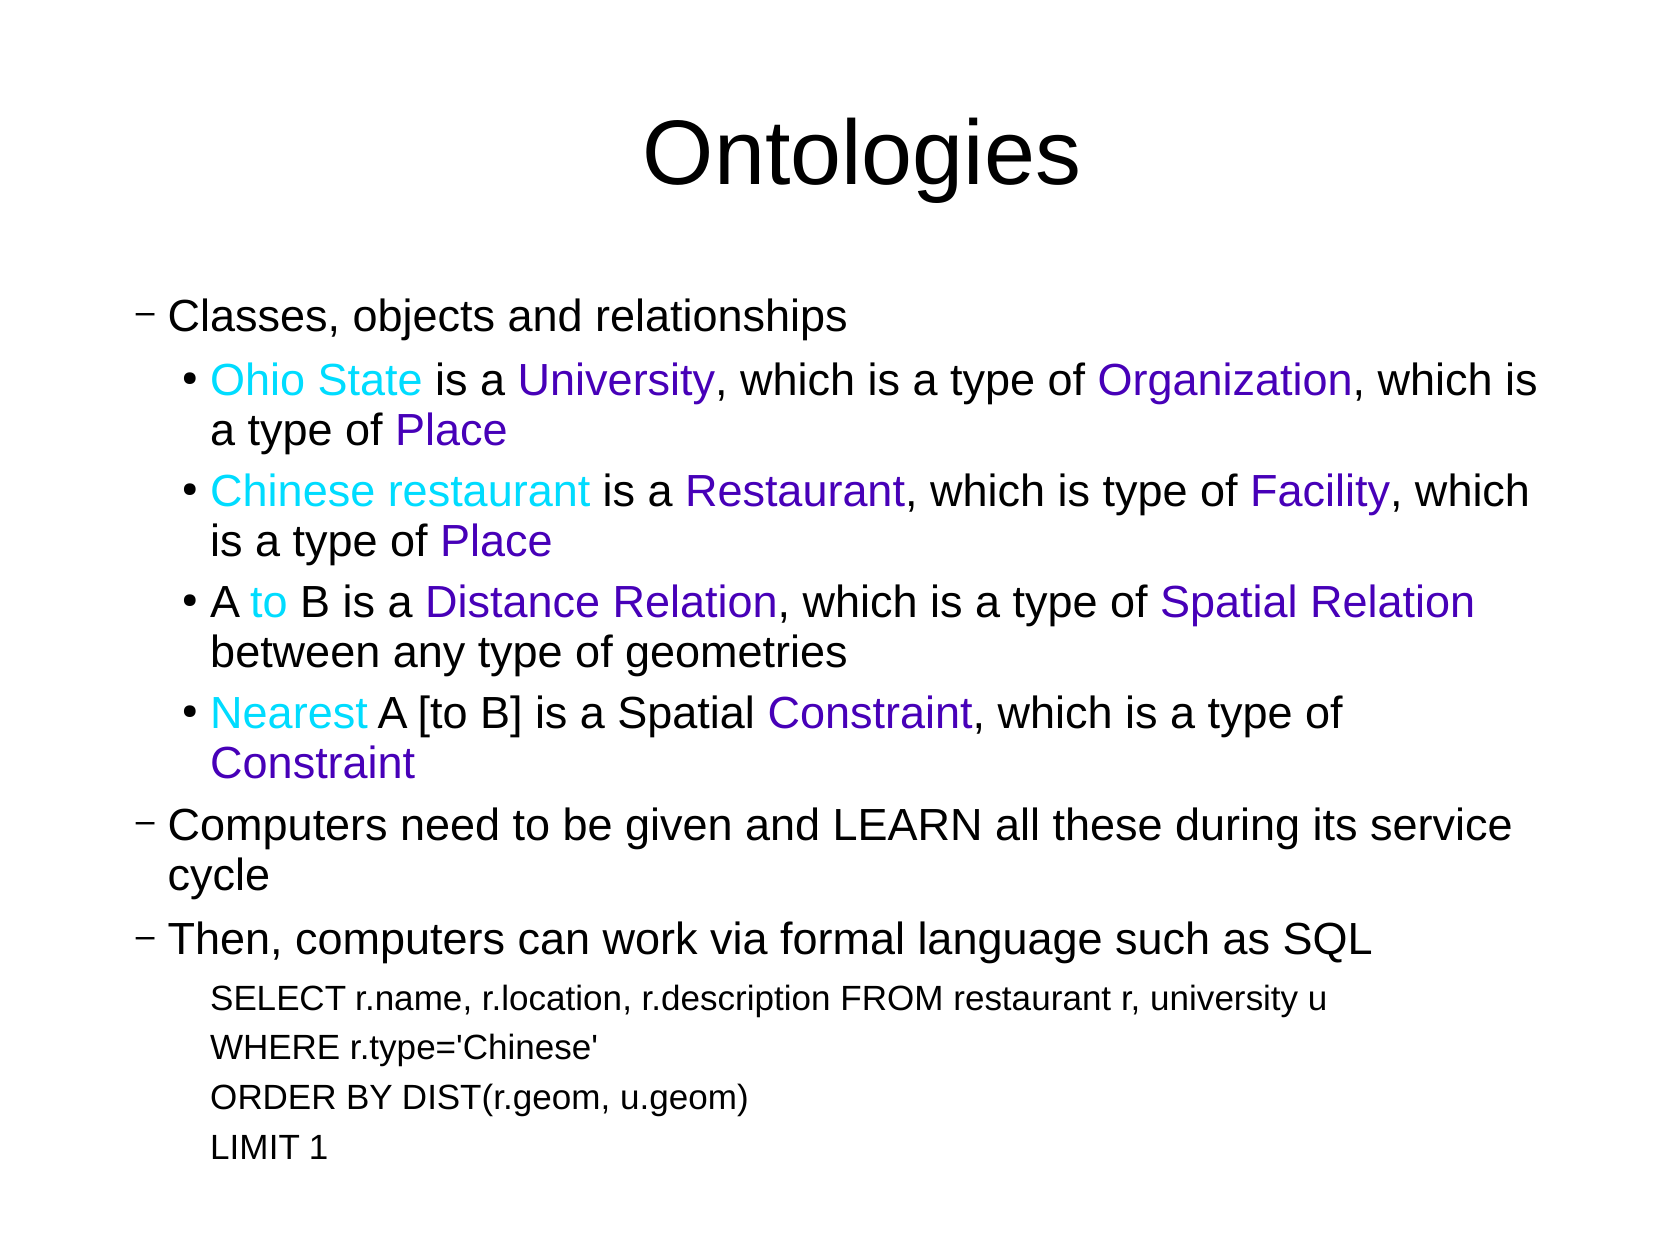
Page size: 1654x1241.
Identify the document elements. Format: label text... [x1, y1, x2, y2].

title Ontologies [82, 49, 1571, 257]
list Classes, objects and relationships Ohio State is a University, which is a type of Organization, which is a type of Place Chinese restaurant is a Restaurant, which is type of Facility, which is a type of Place A to B is a Distance Relation, which is a type of Spatial Relation between any type of geometries Nearest A [to B] is a Spatial Constraint, which is a type of Constraint Computers need to be given and LEARN all these during its service cycle Then, computers can work via formal language such as SQL SELECT r.name, r.location, r.description FROM restaurant r, university u WHERE r.type='Chinese' ORDER BY DIST(r.geom, u.geom) LIMIT 1 [82, 290, 1538, 1171]
